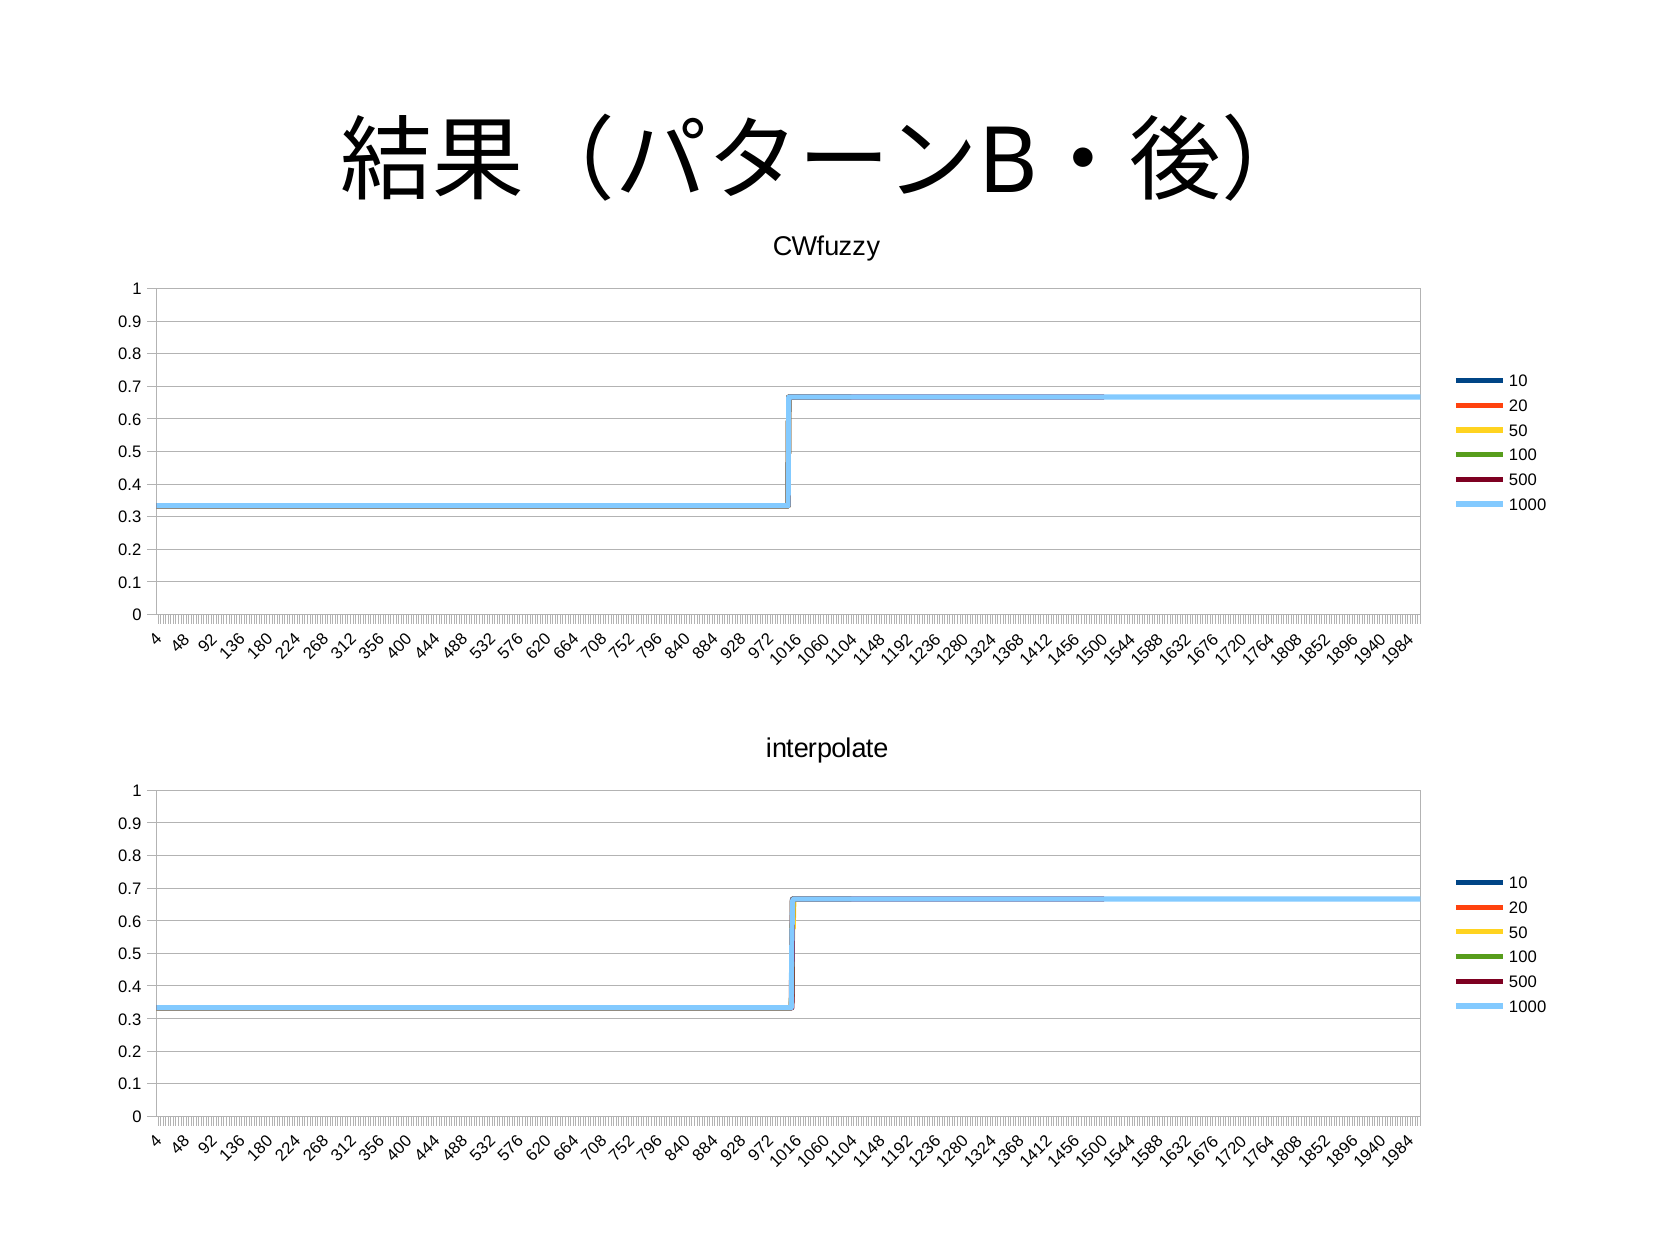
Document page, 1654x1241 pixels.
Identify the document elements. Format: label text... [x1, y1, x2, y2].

title 結果（パターンB・後） [82, 56, 1571, 250]
chart [88, 206, 1565, 679]
chart [88, 708, 1565, 1181]
